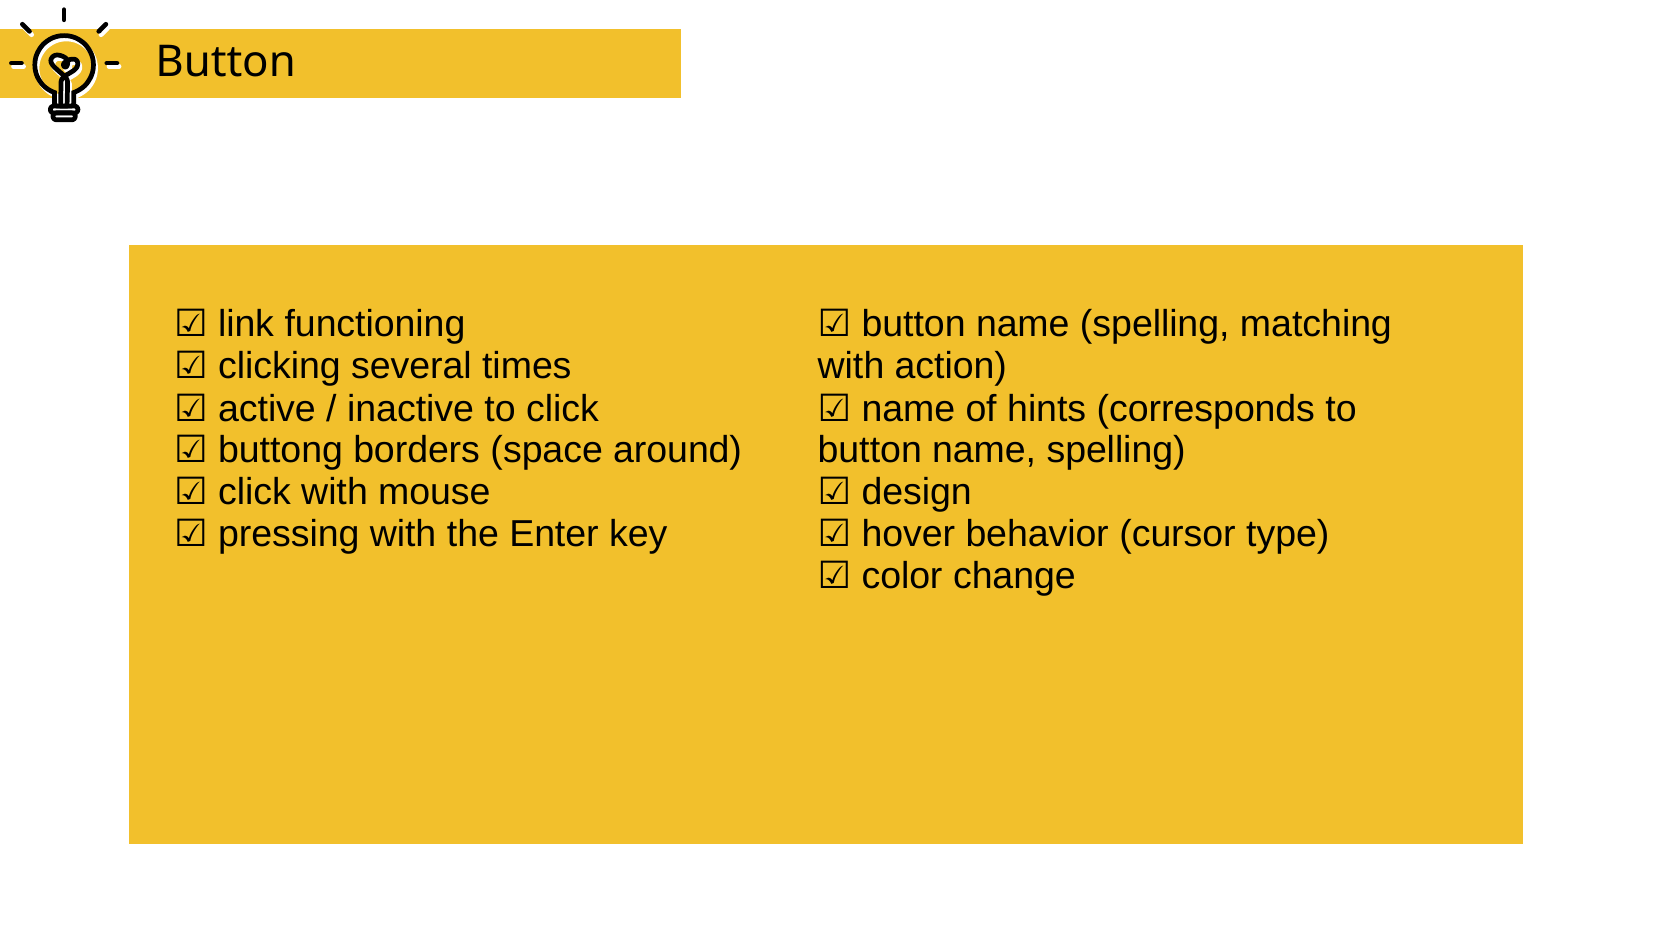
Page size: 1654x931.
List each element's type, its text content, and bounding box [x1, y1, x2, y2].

table_header ☑ link functioning ☑ clicking several times ☑ active / inactive to click ☑ buttong borders (space around) ☑ click with mouse ☑ pressing with the Enter key [159, 295, 803, 794]
table_header ☑ button name (spelling, matching with action) ☑ name of hints (corresponds to button name, spelling) ☑ design ☑ hover behavior (cursor type) ☑ color change [803, 295, 1447, 794]
title Button [155, 29, 680, 89]
